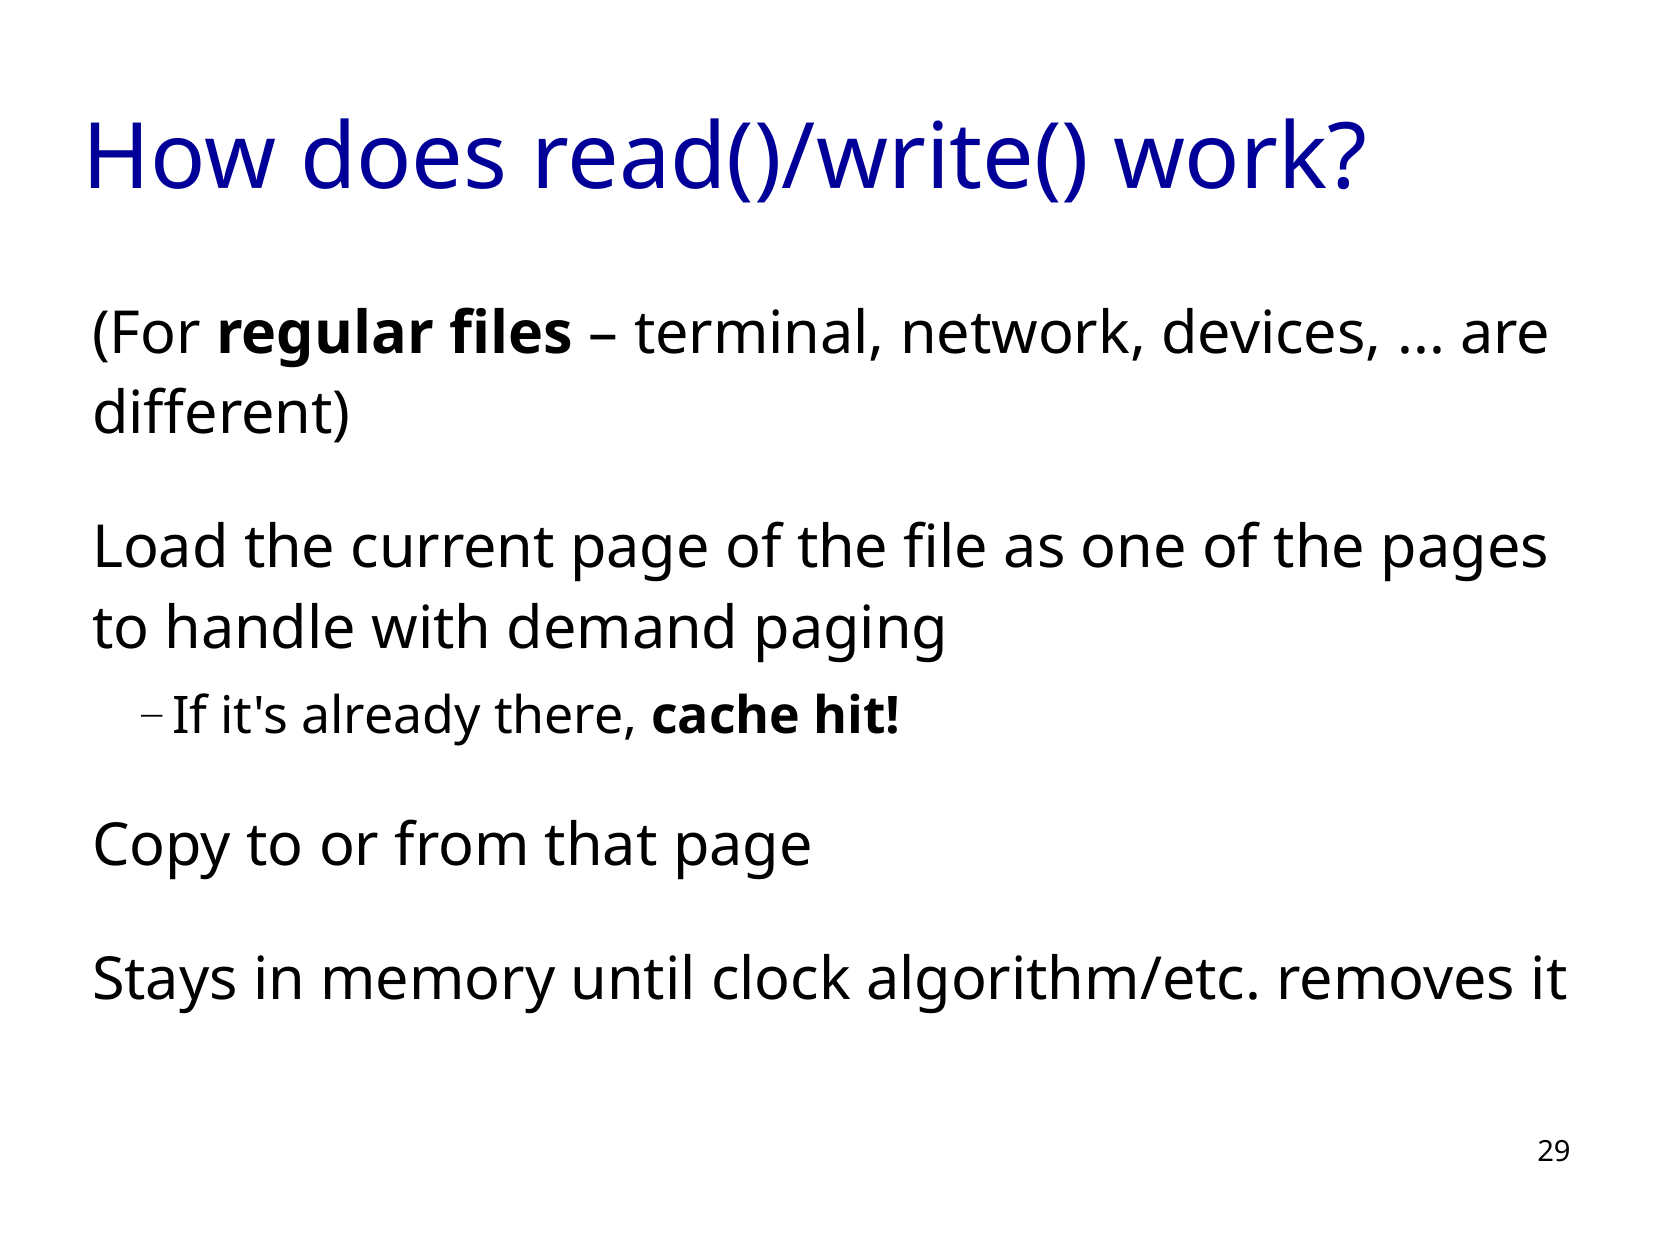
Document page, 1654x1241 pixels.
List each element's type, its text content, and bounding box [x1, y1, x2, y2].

title How does read()/write() work? [82, 49, 1571, 257]
list (For regular files – terminal, network, devices, ... are different) Load the current page of the file as one of the pages to handle with demand paging If it's already there, cache hit! Copy to or from that page Stays in memory until clock algorithm/etc. removes it [60, 290, 1571, 1096]
